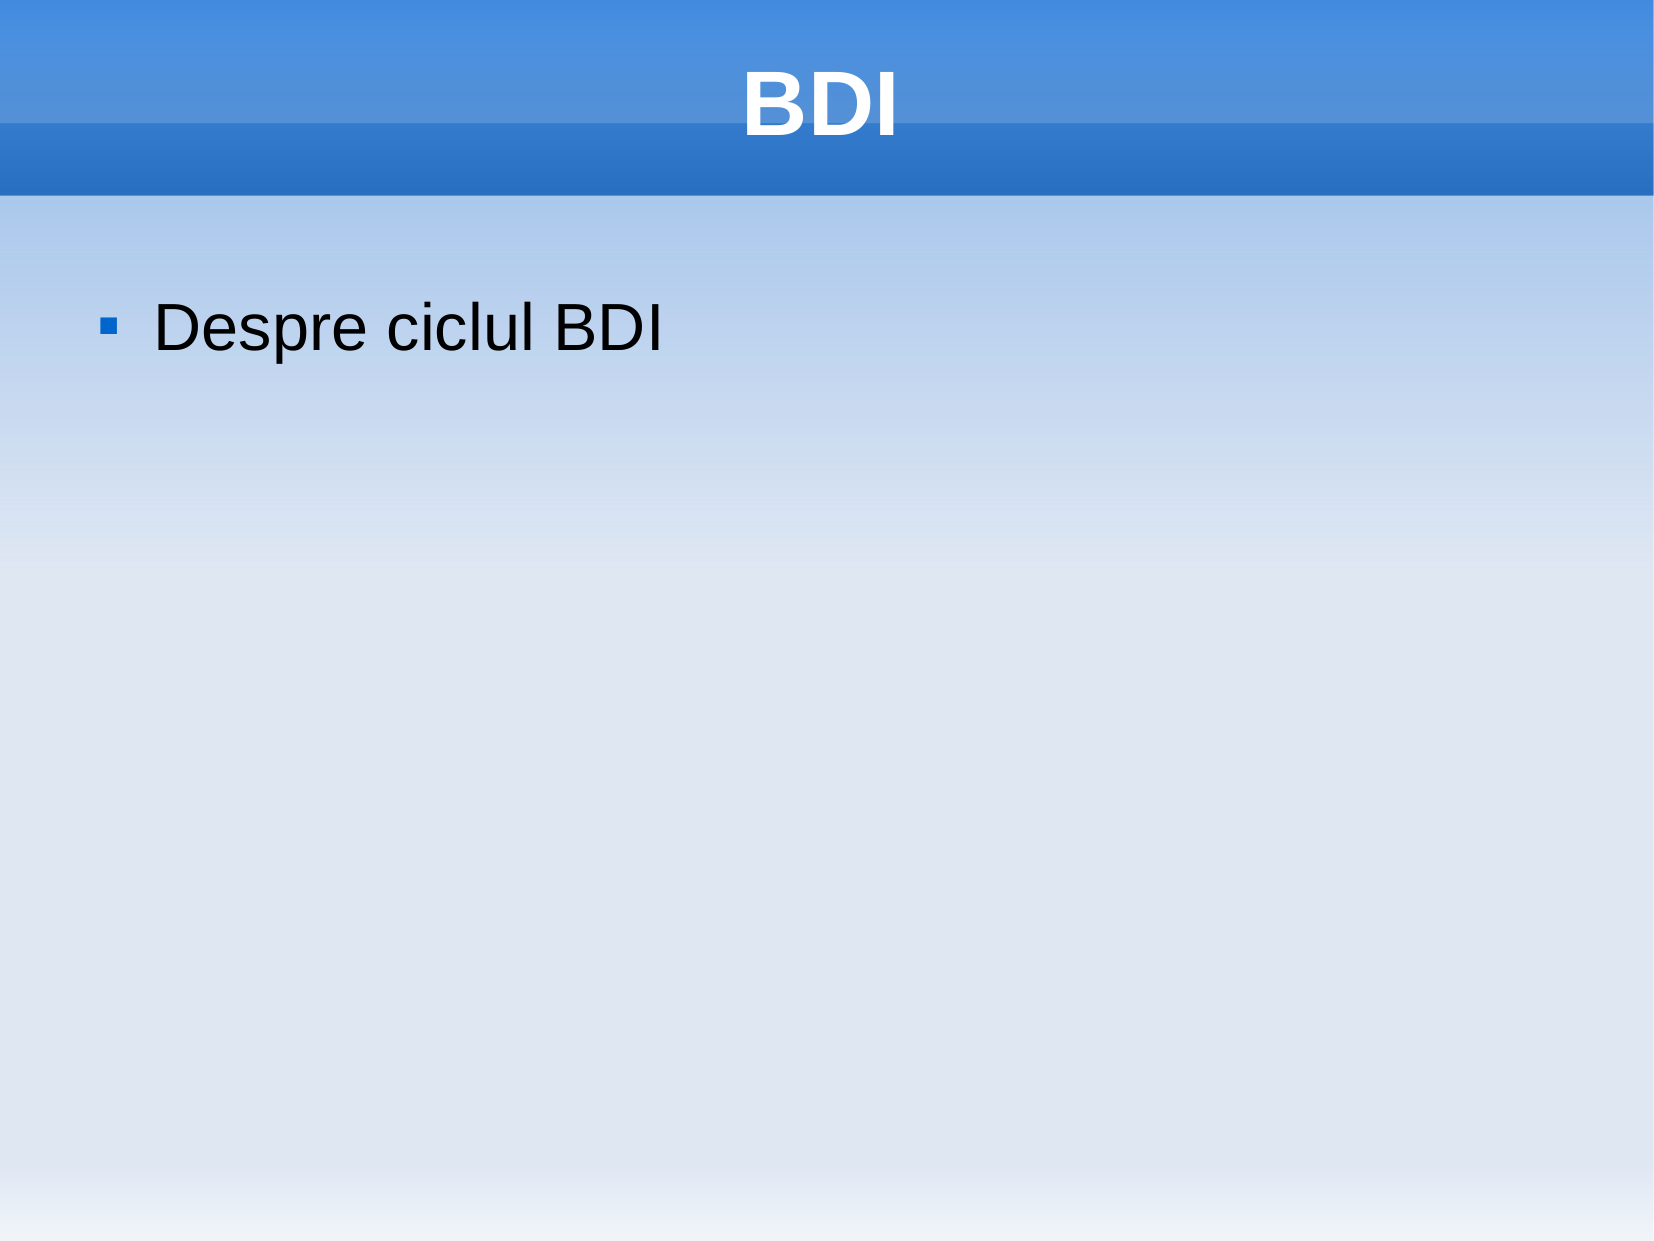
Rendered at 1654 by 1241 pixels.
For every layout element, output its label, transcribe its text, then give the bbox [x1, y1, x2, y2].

picture [0, 0, 1654, 1241]
title BDI [76, 7, 1565, 200]
list Despre ciclul BDI [82, 290, 1571, 1094]
